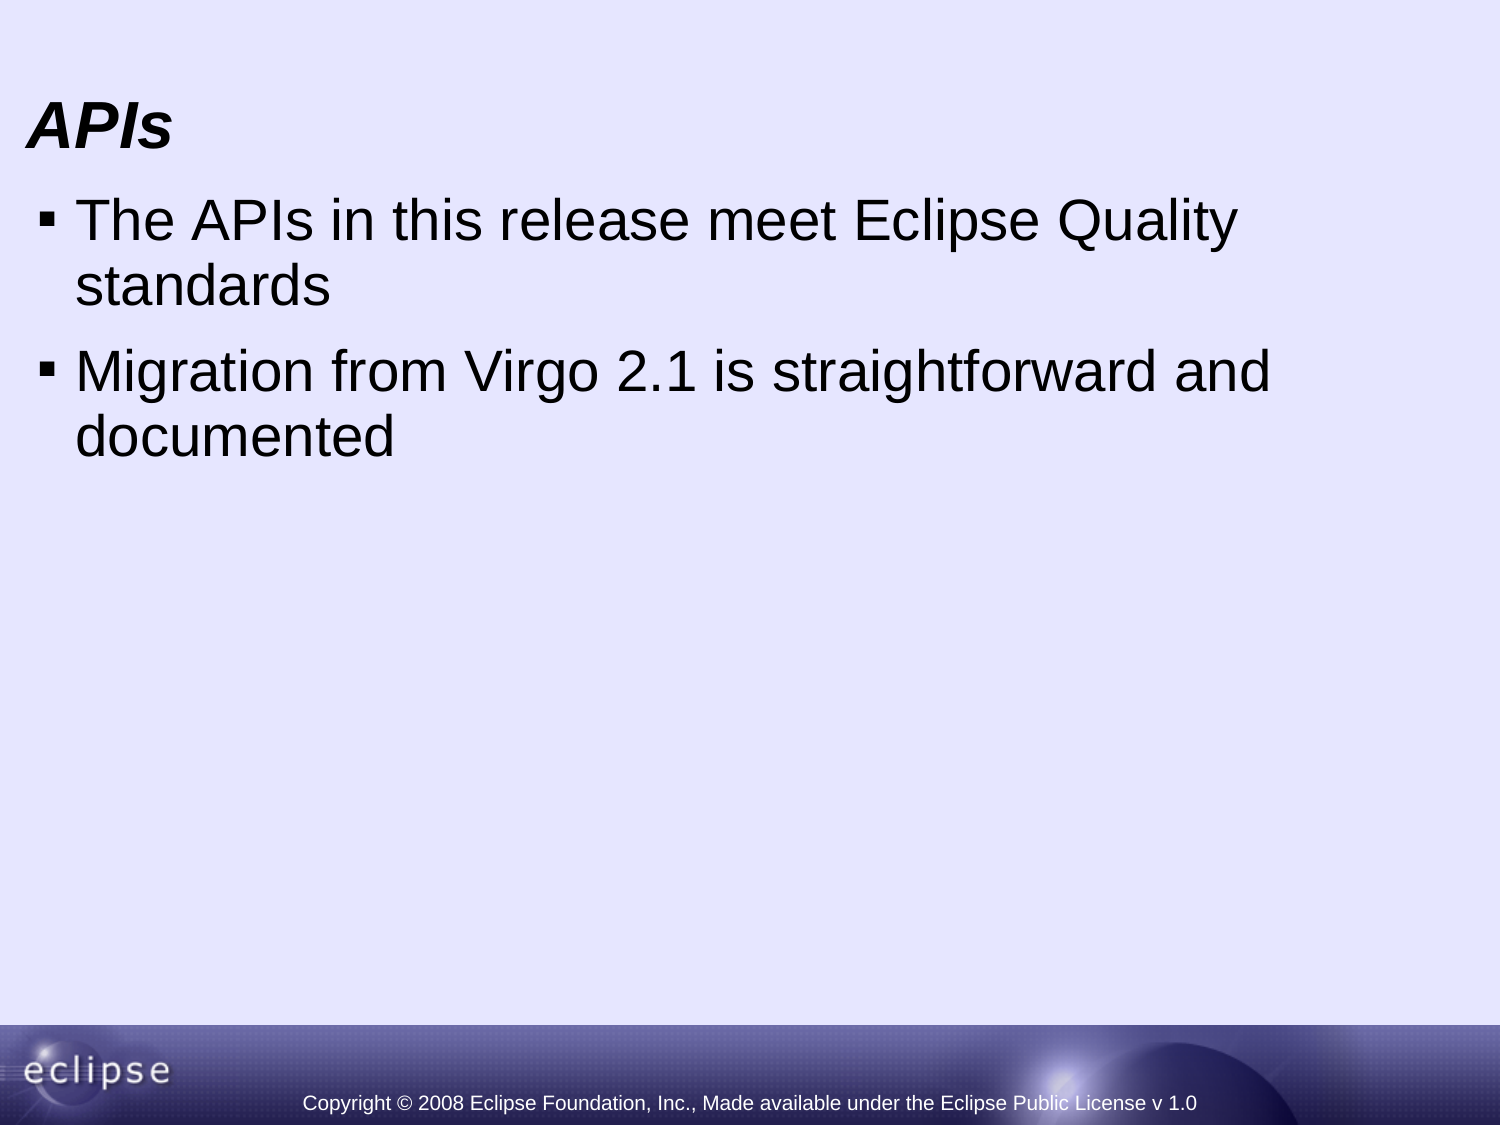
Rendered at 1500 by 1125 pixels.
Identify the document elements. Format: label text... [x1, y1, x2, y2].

title APIs [26, 84, 1474, 172]
picture [0, 1025, 1500, 1125]
list The APIs in this release meet Eclipse Quality standards Migration from Virgo 2.1 is straightforward and documented [37, 187, 1463, 1021]
